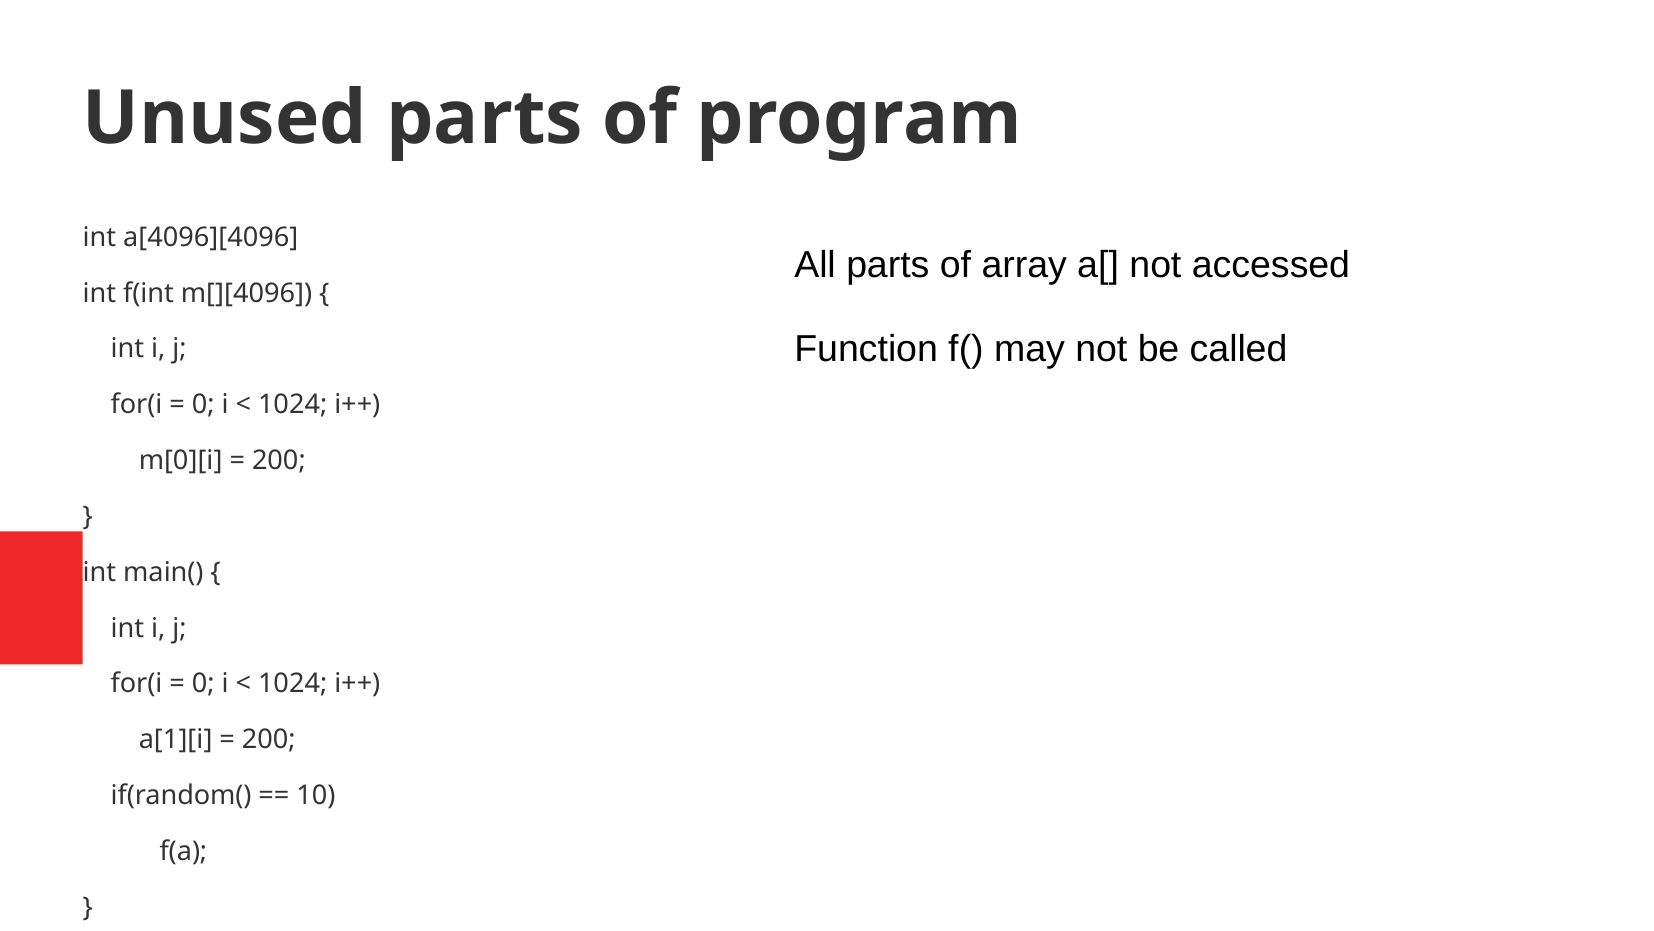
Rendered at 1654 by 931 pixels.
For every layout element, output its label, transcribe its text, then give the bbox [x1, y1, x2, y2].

title Unused parts of program [82, 27, 1571, 203]
text_box All parts of array a[] not accessed Function f() may not be called [779, 236, 1595, 378]
list int a[4096][4096] int f(int m[][4096]) { int i, j; for(i = 0; i < 1024; i++) m[0][i] = 200; } int main() { int i, j; for(i = 0; i < 1024; i++) a[1][i] = 200; if(random() == 10) f(a); } [82, 217, 1004, 931]
